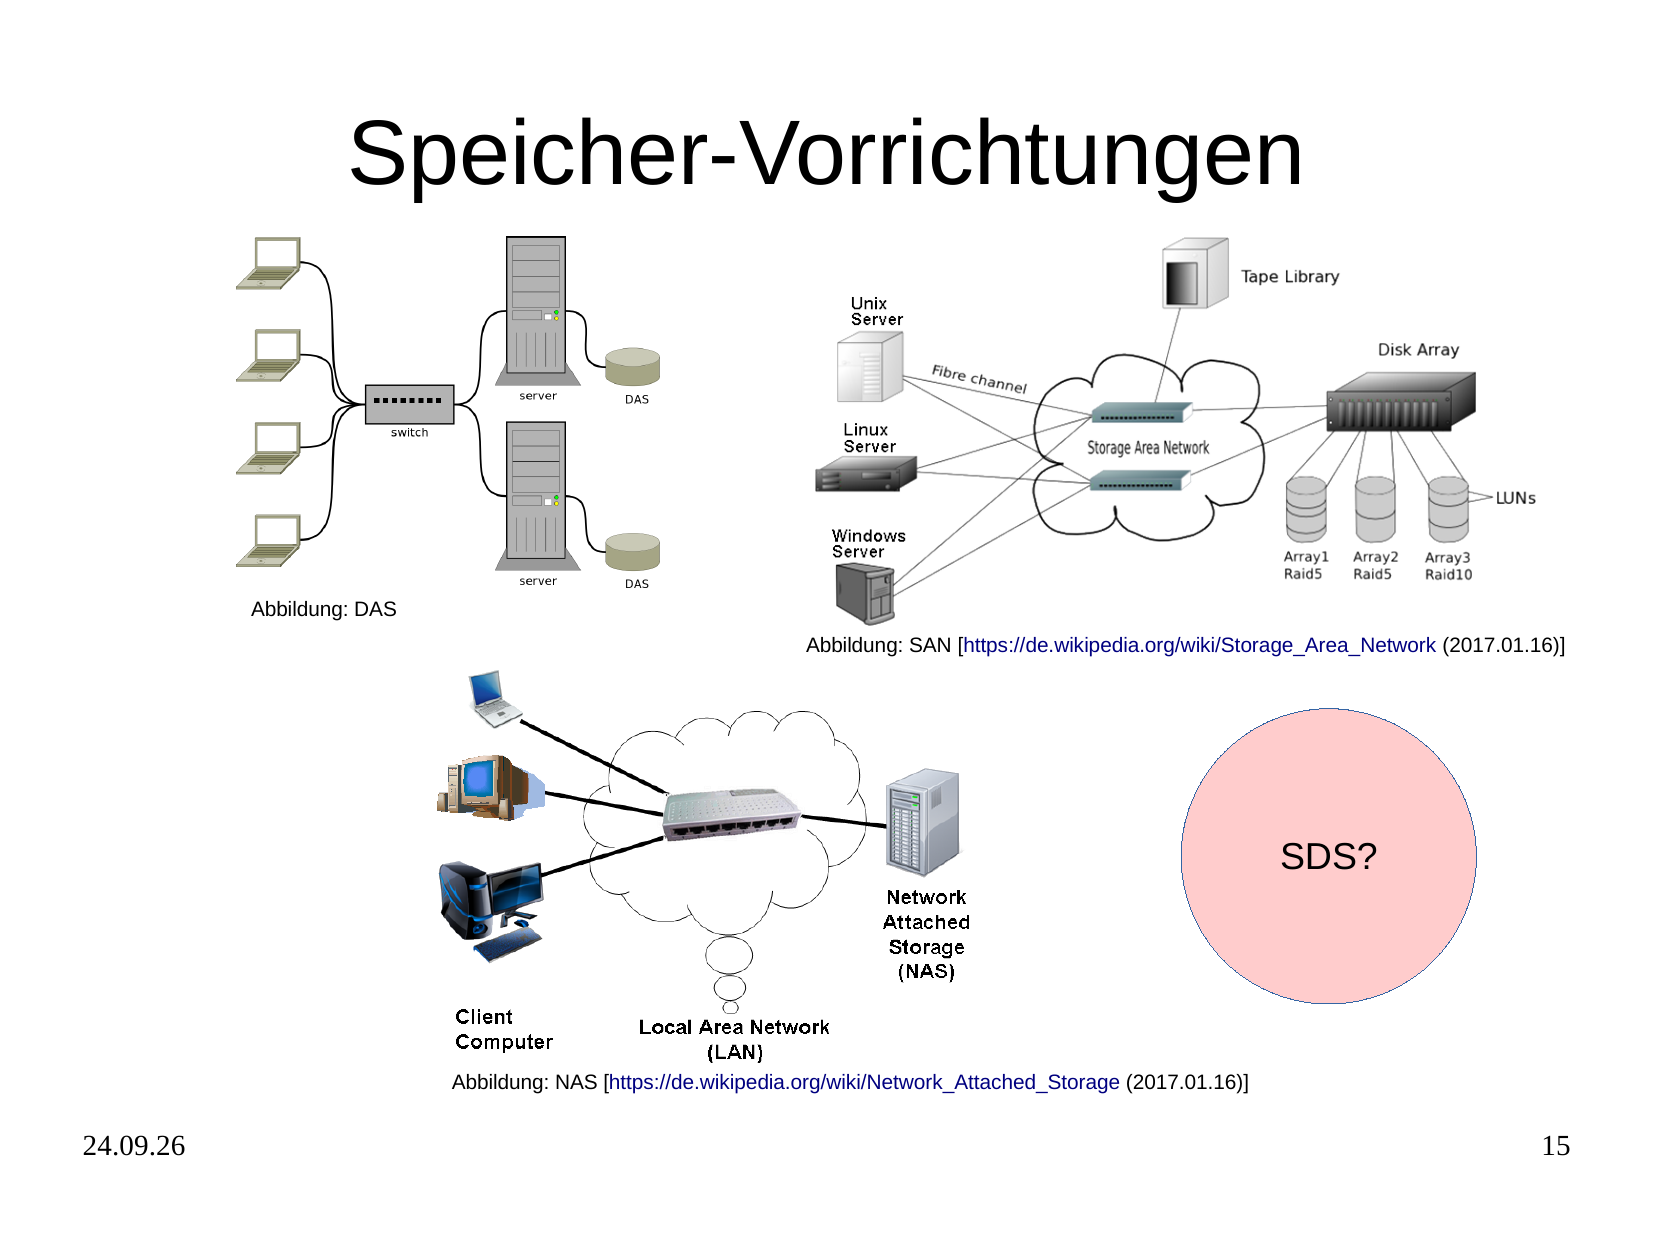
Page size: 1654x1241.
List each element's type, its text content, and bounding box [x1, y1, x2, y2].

picture [236, 236, 660, 591]
text_box Abbildung: SAN [https://de.wikipedia.org/wiki/Storage_Area_Network (2017.01.16)] [791, 625, 1581, 665]
text_box Abbildung: DAS [236, 590, 412, 629]
picture [437, 669, 969, 1062]
text_box SDS? [1181, 708, 1477, 1004]
text_box Abbildung: NAS [https://de.wikipedia.org/wiki/Network_Attached_Storage (2017.01.16)] [437, 1062, 1434, 1106]
picture [814, 237, 1536, 625]
title Speicher-Vorrichtungen [82, 49, 1571, 257]
